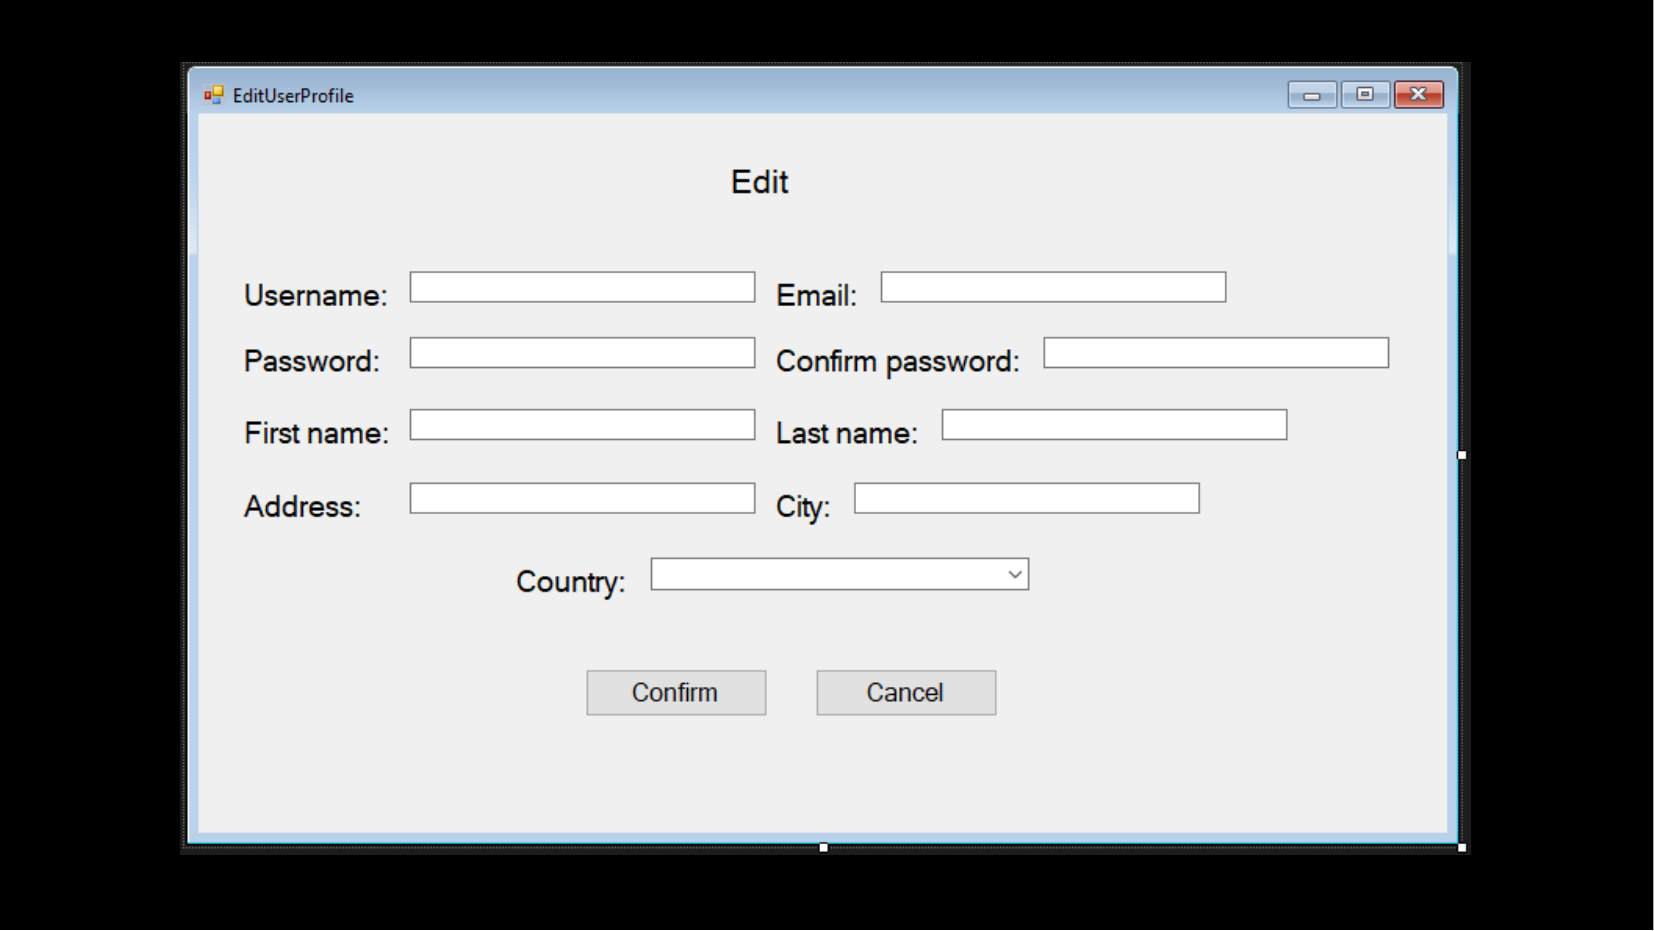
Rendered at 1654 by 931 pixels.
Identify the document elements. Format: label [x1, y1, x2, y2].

picture [180, 62, 1471, 856]
